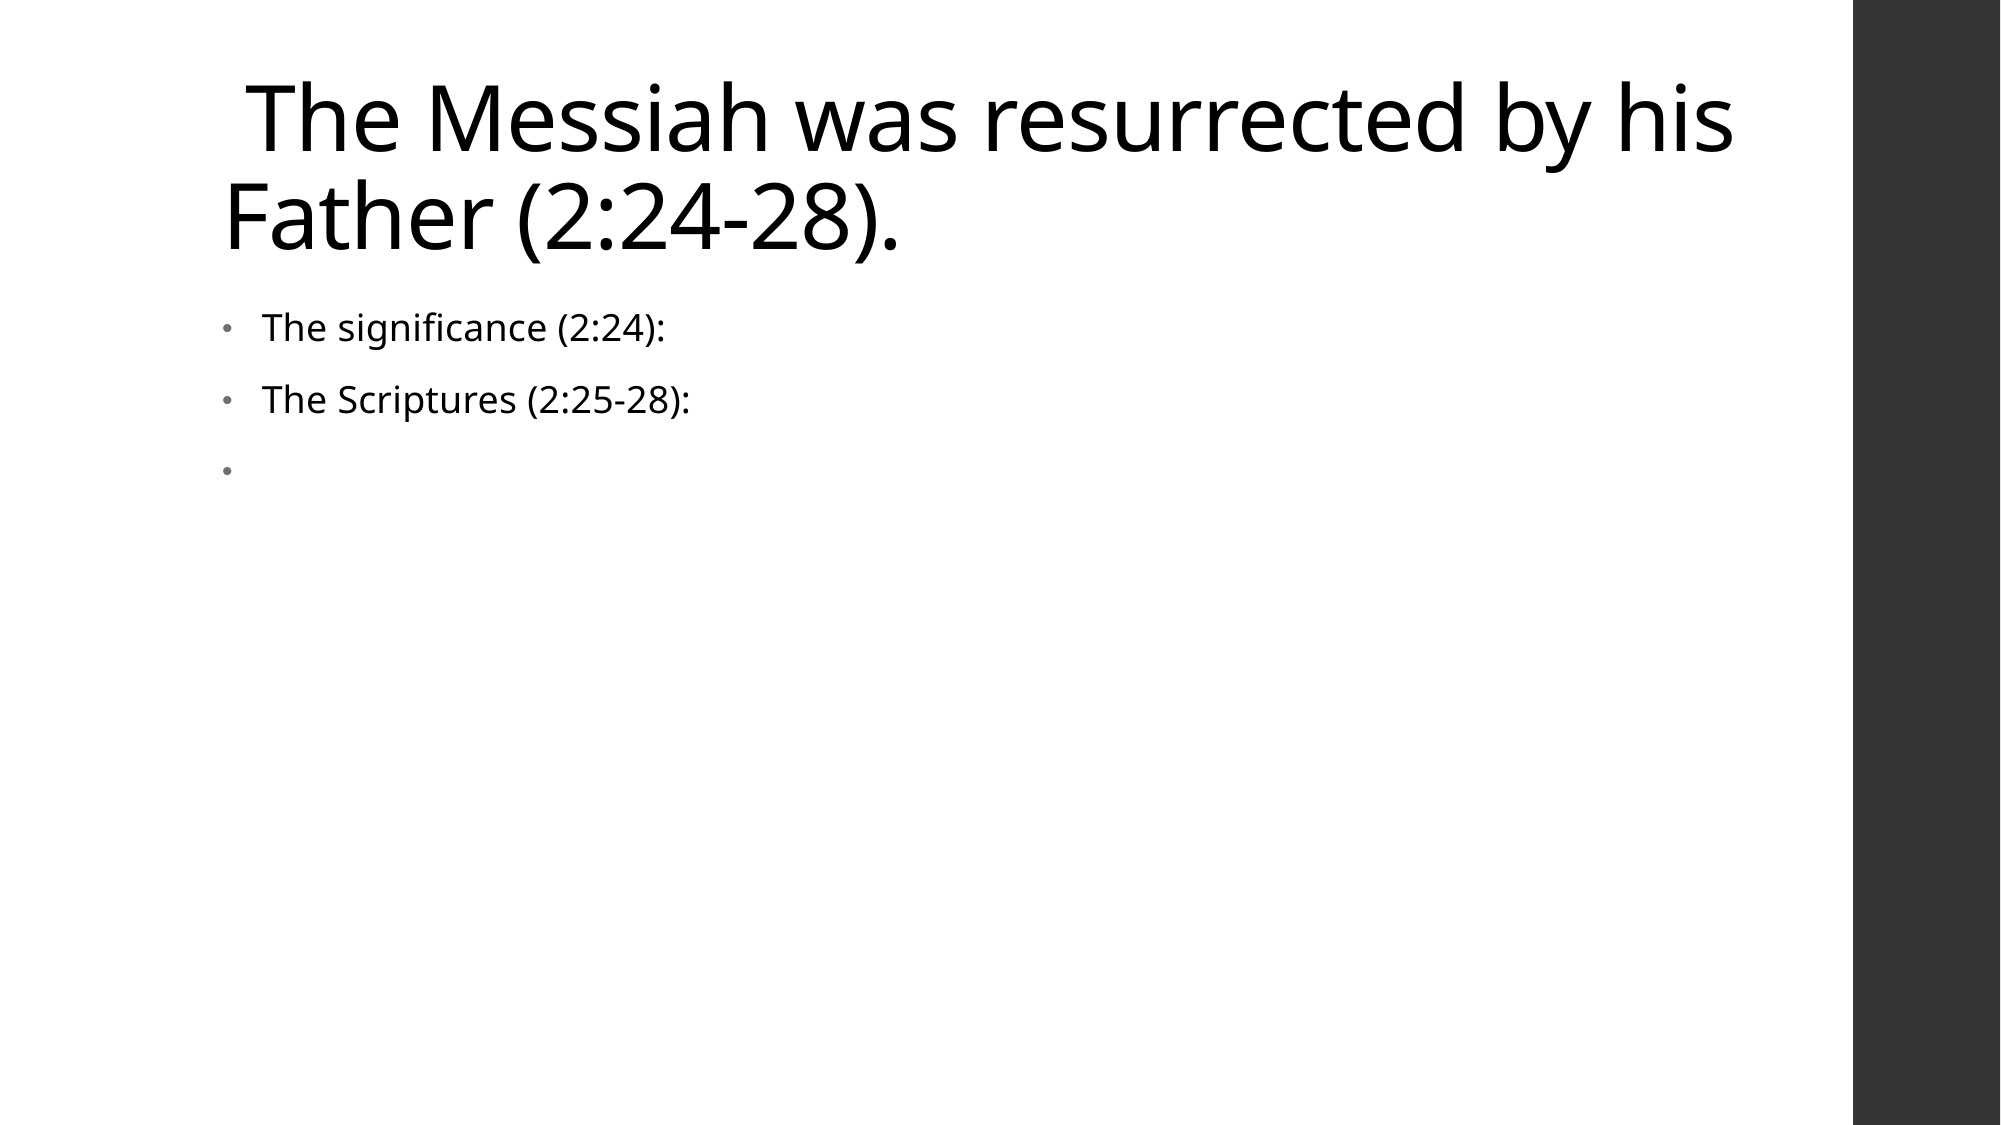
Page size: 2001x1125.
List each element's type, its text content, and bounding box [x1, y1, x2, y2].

title The Messiah was resurrected by his Father (2:24-28). [206, 60, 1797, 278]
list The significance (2:24): The Scriptures (2:25-28): [206, 299, 1617, 1014]
